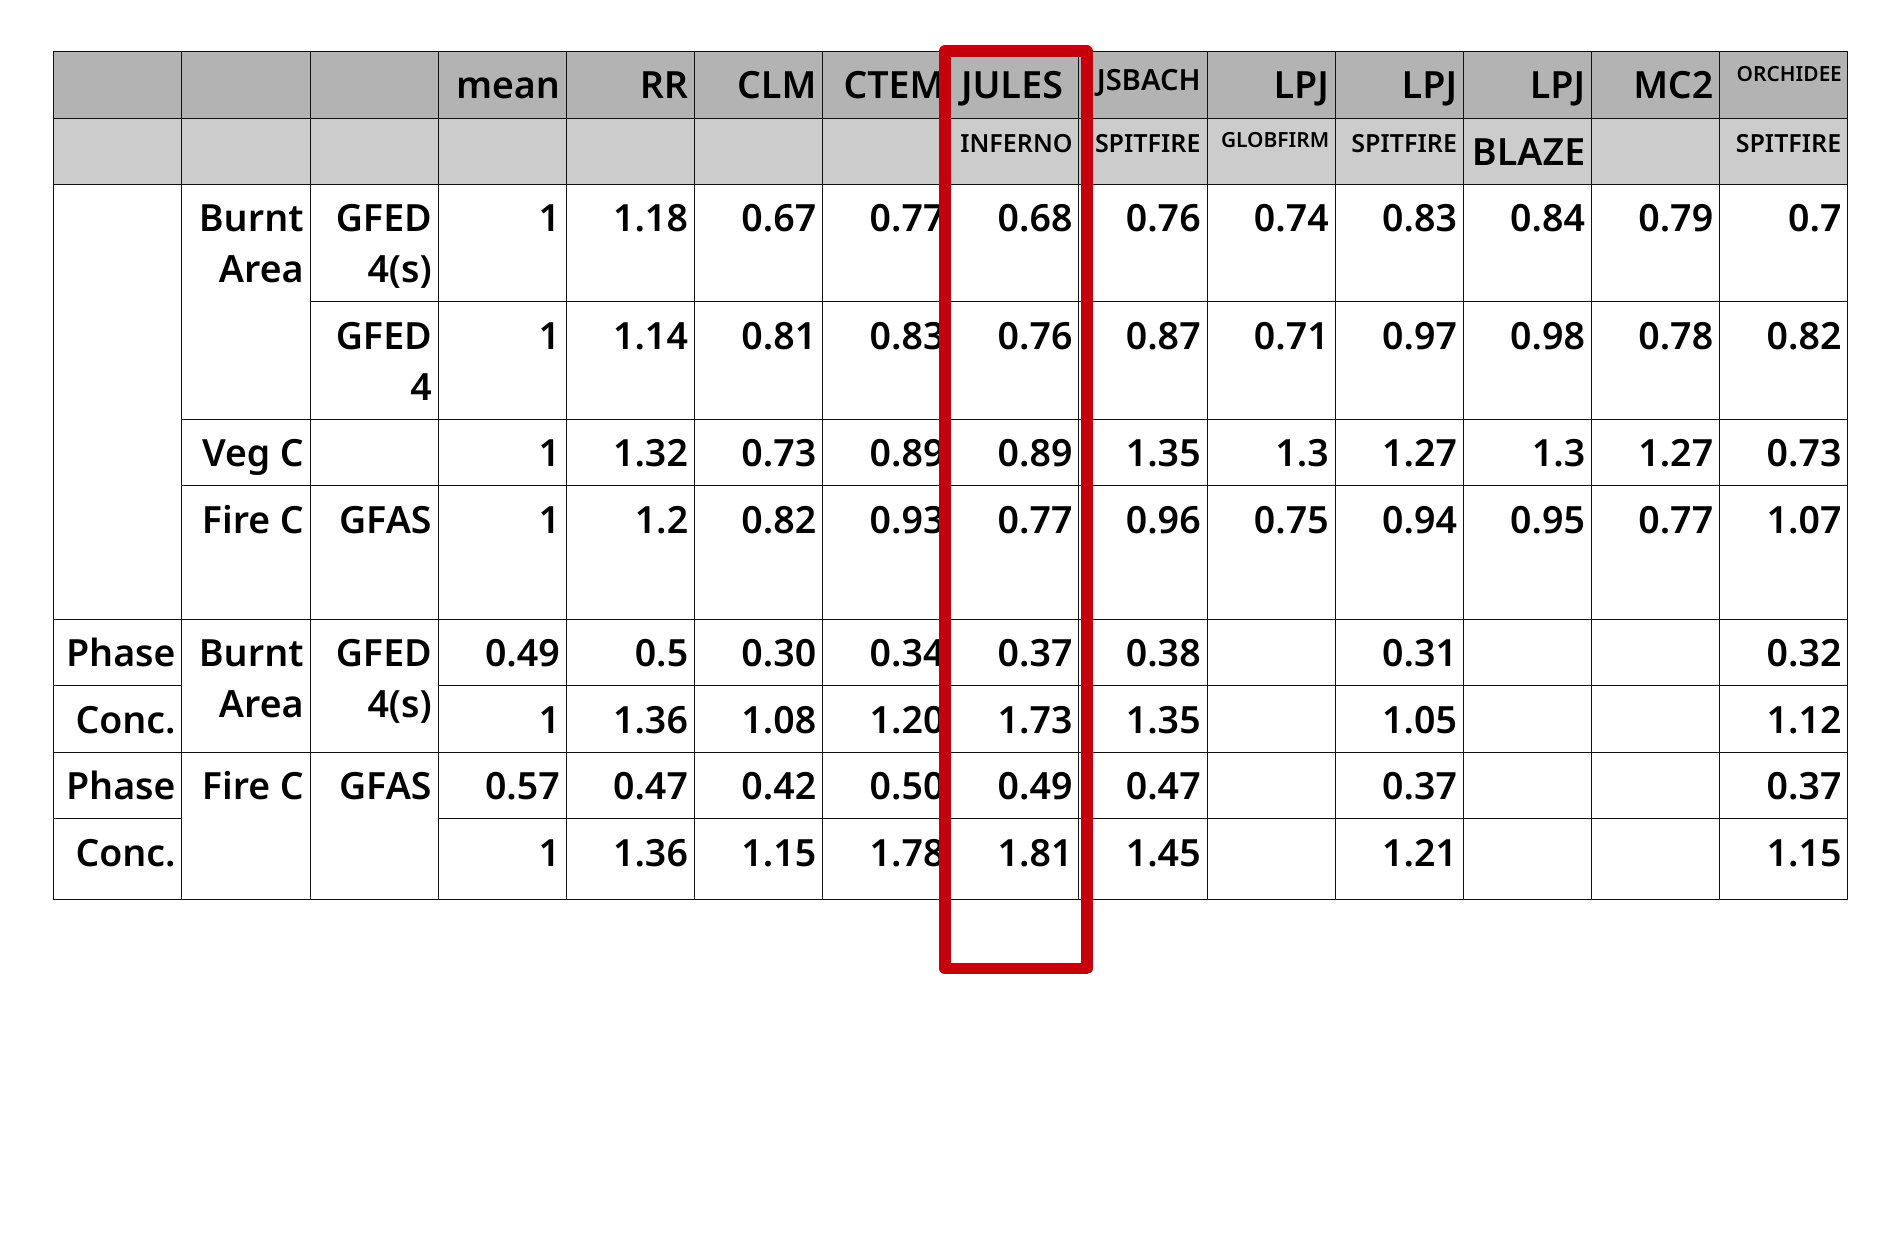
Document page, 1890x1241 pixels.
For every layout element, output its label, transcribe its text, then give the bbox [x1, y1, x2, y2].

table_cell GFED4(s) [311, 185, 438, 301]
table_cell Fire C [182, 486, 310, 619]
table_cell 0.37 [1336, 753, 1463, 818]
table_cell Fire C [182, 753, 310, 899]
table_cell 1 [439, 420, 566, 485]
table_cell [1208, 686, 1335, 752]
table_cell GFAS [311, 486, 438, 619]
table_cell 0.94 [1336, 486, 1463, 619]
table_cell 0.78 [1592, 302, 1719, 419]
table_cell 1.36 [567, 686, 694, 752]
table_header MC2 [1592, 52, 1719, 118]
table_cell 0.57 [439, 753, 566, 818]
table_cell [1592, 753, 1719, 818]
table_cell 0.76 [1087, 185, 1207, 301]
table_cell 0.95 [1464, 486, 1591, 619]
table_header RR [567, 52, 694, 118]
table_cell [1592, 819, 1719, 899]
table_cell Burnt Area [182, 620, 310, 752]
table_cell 1.07 [1720, 486, 1847, 619]
table_cell 0.50 [823, 753, 944, 818]
table_cell 0.31 [1336, 620, 1463, 685]
table_cell 0.67 [695, 185, 822, 301]
table_cell 0.82 [695, 486, 822, 619]
table_cell 1.3 [1464, 420, 1591, 485]
table_cell 0.97 [1336, 302, 1463, 419]
table_cell 0.79 [1592, 185, 1719, 301]
table_cell 0.93 [823, 486, 944, 619]
table_cell [1464, 686, 1591, 752]
table_cell 0.73 [695, 420, 822, 485]
table_cell SPITFIRE [1087, 119, 1207, 184]
table_cell 1.27 [1592, 420, 1719, 485]
table_cell BLAZE [1464, 119, 1591, 184]
table_header ORCHIDEE [1720, 52, 1847, 118]
table_cell 1.45 [1087, 819, 1207, 899]
table_cell [1208, 819, 1335, 899]
table_cell 1 [439, 486, 566, 619]
table_cell 0.73 [1720, 420, 1847, 485]
table_cell 0.5 [567, 620, 694, 685]
table_cell SPITFIRE [1336, 119, 1463, 184]
table_cell 0.89 [823, 420, 944, 485]
table_cell Phase [54, 620, 181, 685]
table_cell 0.47 [1087, 753, 1207, 818]
table_cell Veg C [182, 420, 310, 485]
table_cell GFED4 [311, 302, 438, 419]
table_cell 1.35 [1087, 420, 1207, 485]
table_cell 0.37 [1720, 753, 1847, 818]
table_cell [311, 119, 438, 184]
table_cell 0.42 [695, 753, 822, 818]
table_cell 0.83 [1336, 185, 1463, 301]
table_cell [1464, 753, 1591, 818]
table_cell 1.18 [567, 185, 694, 301]
table_cell [1592, 119, 1719, 184]
table_cell [1464, 819, 1591, 899]
table_header LPJ [1336, 52, 1463, 118]
table_cell 0.84 [1464, 185, 1591, 301]
table_cell 0.87 [1087, 302, 1207, 419]
table_cell 1.78 [823, 819, 944, 899]
table_cell [311, 420, 438, 485]
table_cell Conc. [54, 686, 181, 752]
table_header LPJ [1208, 52, 1335, 118]
table_header mean [439, 52, 566, 118]
table_cell [695, 119, 822, 184]
table_header CLM [695, 52, 822, 118]
table_cell GLOBFIRM [1208, 119, 1335, 184]
table_cell [1208, 753, 1335, 818]
table_cell 1.15 [1720, 819, 1847, 899]
table_cell 1.2 [567, 486, 694, 619]
table_cell 1.35 [1087, 686, 1207, 752]
table_cell [439, 119, 566, 184]
table_cell [1208, 620, 1335, 685]
table_cell 0.82 [1720, 302, 1847, 419]
table_header [54, 52, 181, 118]
table_cell 0.96 [1087, 486, 1207, 619]
table_cell 1.27 [1336, 420, 1463, 485]
table_header [182, 52, 310, 118]
table_cell 1.12 [1720, 686, 1847, 752]
table_cell [1592, 686, 1719, 752]
table_cell [1464, 620, 1591, 685]
table_cell Phase [54, 753, 181, 818]
table_cell 0.81 [695, 302, 822, 419]
table_cell 0.77 [1592, 486, 1719, 619]
table_cell 1 [439, 686, 566, 752]
table_cell 1.3 [1208, 420, 1335, 485]
table_cell [54, 119, 181, 184]
table_header LPJ [1464, 52, 1591, 118]
table_header [311, 52, 438, 118]
table_cell 0.71 [1208, 302, 1335, 419]
table_cell 0.98 [1464, 302, 1591, 419]
table_cell 0.34 [823, 620, 944, 685]
table_cell 1.21 [1336, 819, 1463, 899]
table_header CTEM [823, 52, 944, 118]
table_cell Burnt Area [182, 185, 310, 419]
table_cell 1.14 [567, 302, 694, 419]
table_cell 0.74 [1208, 185, 1335, 301]
table_cell 0.30 [695, 620, 822, 685]
table_cell 0.83 [823, 302, 944, 419]
table_header JSBACH [1087, 52, 1207, 118]
table_cell GFAS [311, 753, 438, 899]
table_cell SPITFIRE [1720, 119, 1847, 184]
table_cell [1592, 620, 1719, 685]
table_cell [823, 119, 944, 184]
table_cell 0.75 [1208, 486, 1335, 619]
text_box [944, 51, 1087, 969]
table_cell 0.32 [1720, 620, 1847, 685]
table_cell 1 [439, 302, 566, 419]
table_cell 1.15 [695, 819, 822, 899]
table_cell Conc. [54, 819, 181, 899]
table_cell 1 [439, 185, 566, 301]
table_cell [567, 119, 694, 184]
table_cell 1.20 [823, 686, 944, 752]
table_cell GFED4(s) [311, 620, 438, 752]
table_cell 0.49 [439, 620, 566, 685]
table_cell [182, 119, 310, 184]
table_cell 1.36 [567, 819, 694, 899]
table_cell 0.7 [1720, 185, 1847, 301]
table_cell 0.47 [567, 753, 694, 818]
table_cell 1.32 [567, 420, 694, 485]
table_cell 1.08 [695, 686, 822, 752]
table_cell [54, 185, 181, 619]
table_cell 1.05 [1336, 686, 1463, 752]
table_cell 1 [439, 819, 566, 899]
table_cell 0.77 [823, 185, 944, 301]
table_cell 0.38 [1087, 620, 1207, 685]
